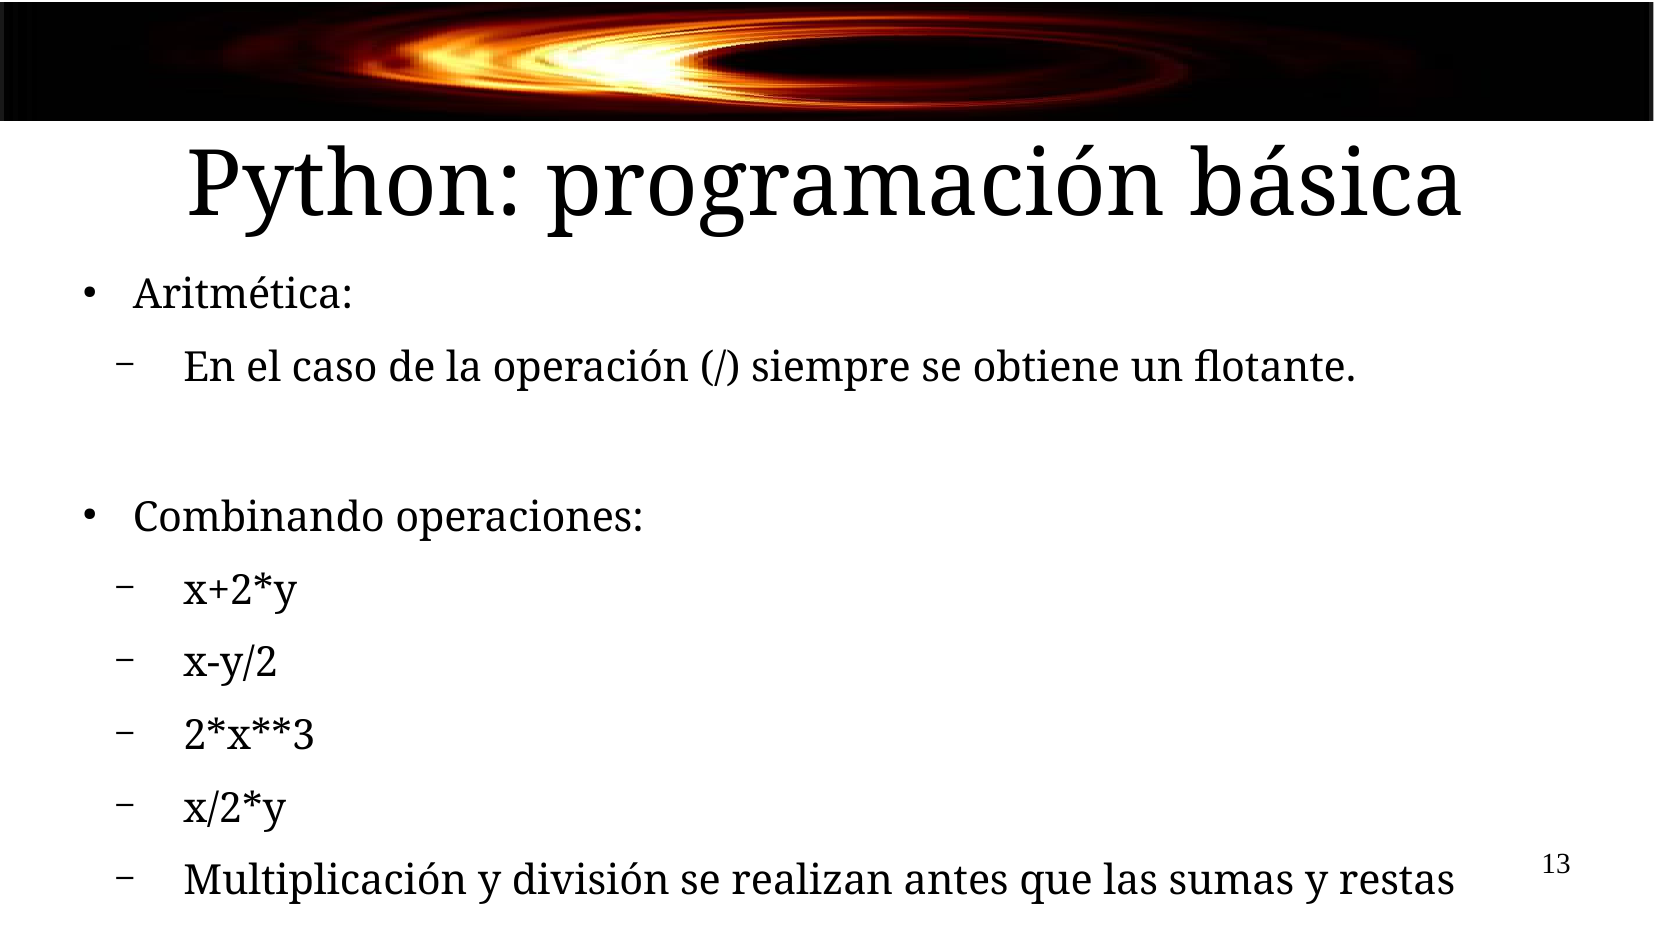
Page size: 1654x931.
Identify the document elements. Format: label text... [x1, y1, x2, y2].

title Python: programación básica [82, 121, 1571, 258]
picture [0, 2, 1654, 121]
list Aritmética: En el caso de la operación (/) siempre se obtiene un flotante. Combinando operaciones: x+2*y x-y/2 2*x**3 x/2*y Multiplicación y división se realizan antes que las sumas y restas [82, 264, 1571, 916]
